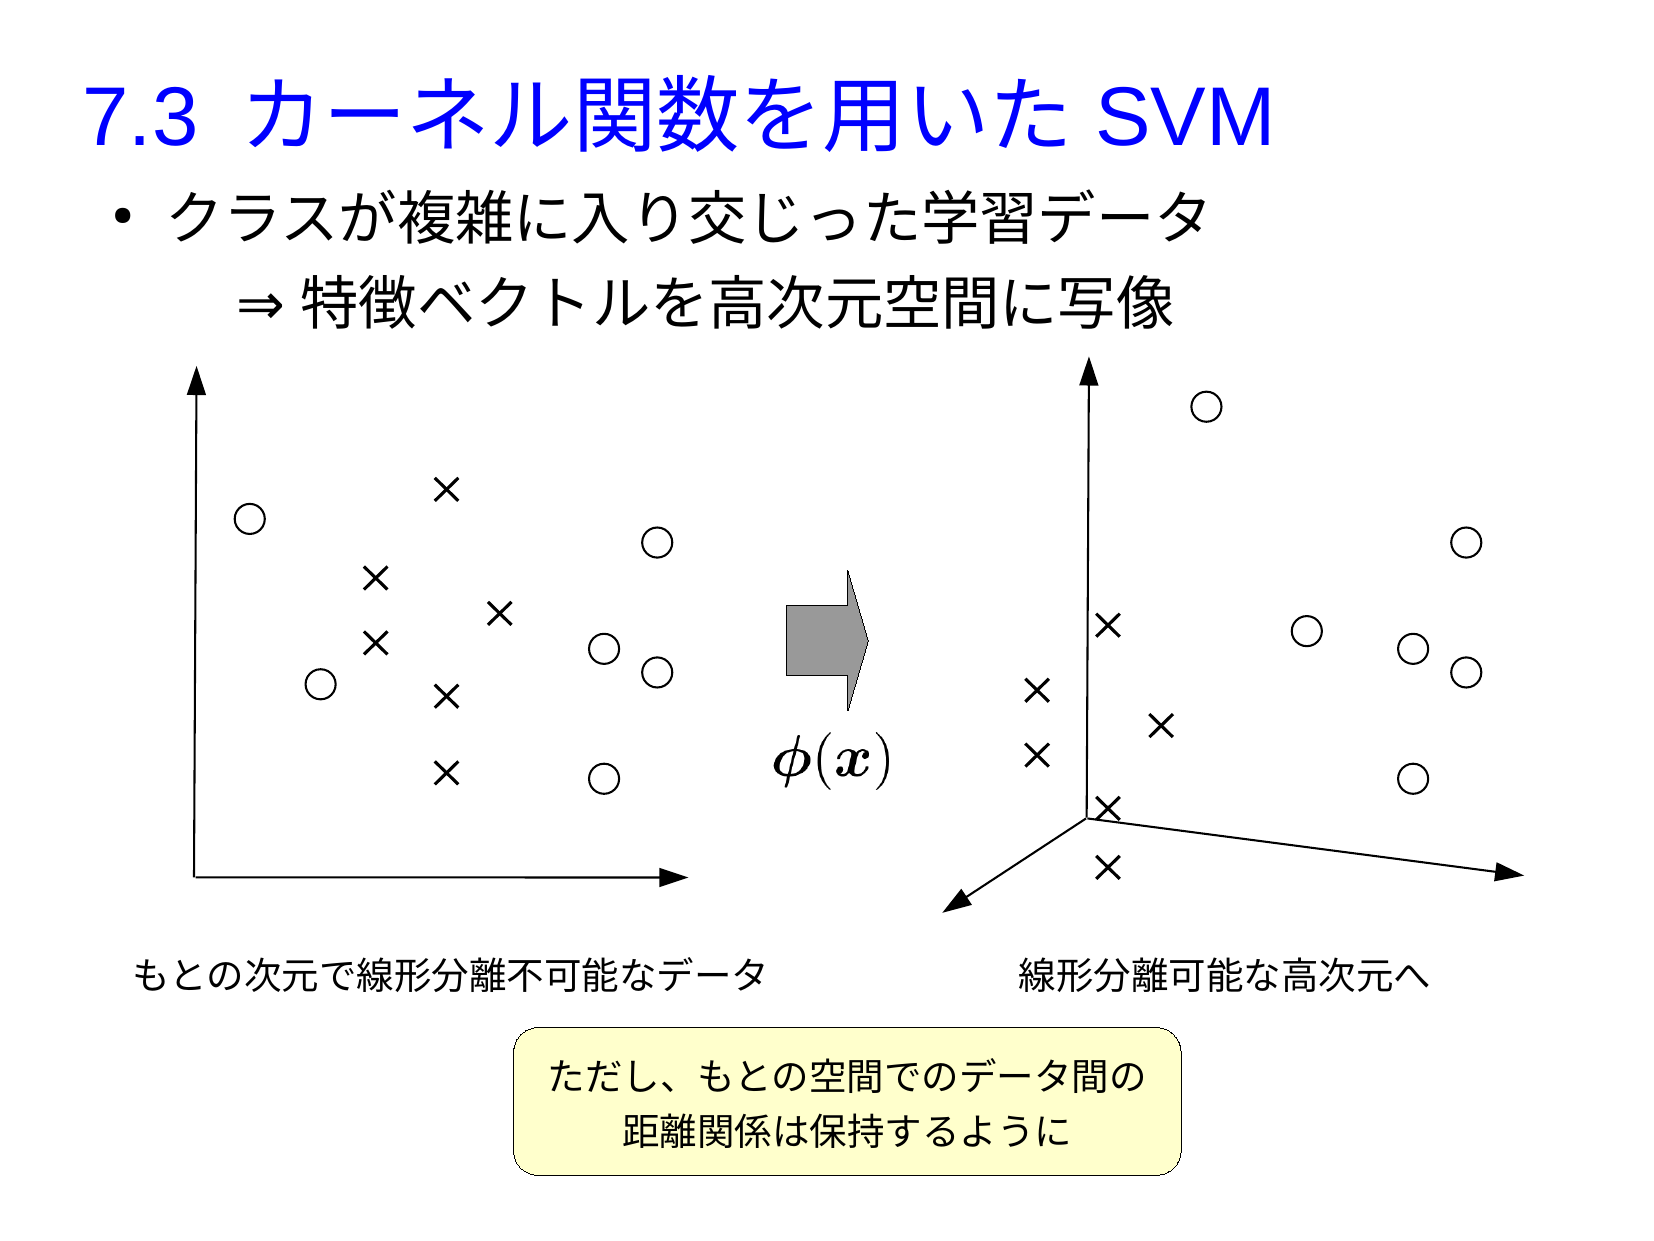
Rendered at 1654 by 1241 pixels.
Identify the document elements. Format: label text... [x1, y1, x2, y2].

text_box [786, 570, 869, 711]
picture [773, 732, 889, 791]
title 7.3 カーネル関数を用いたSVM [82, 49, 1571, 178]
text_box もとの次元で線形分離不可能なデータ [118, 938, 786, 1011]
list クラスが複雑に入り交じった学習データ ⇒特徴ベクトルを高次元空間に写像 [94, 177, 1583, 1046]
text_box 線形分離可能な高次元へ [1003, 938, 1449, 1011]
text_box ただし、もとの空間でのデータ間の 距離関係は保持するように [513, 1027, 1182, 1176]
